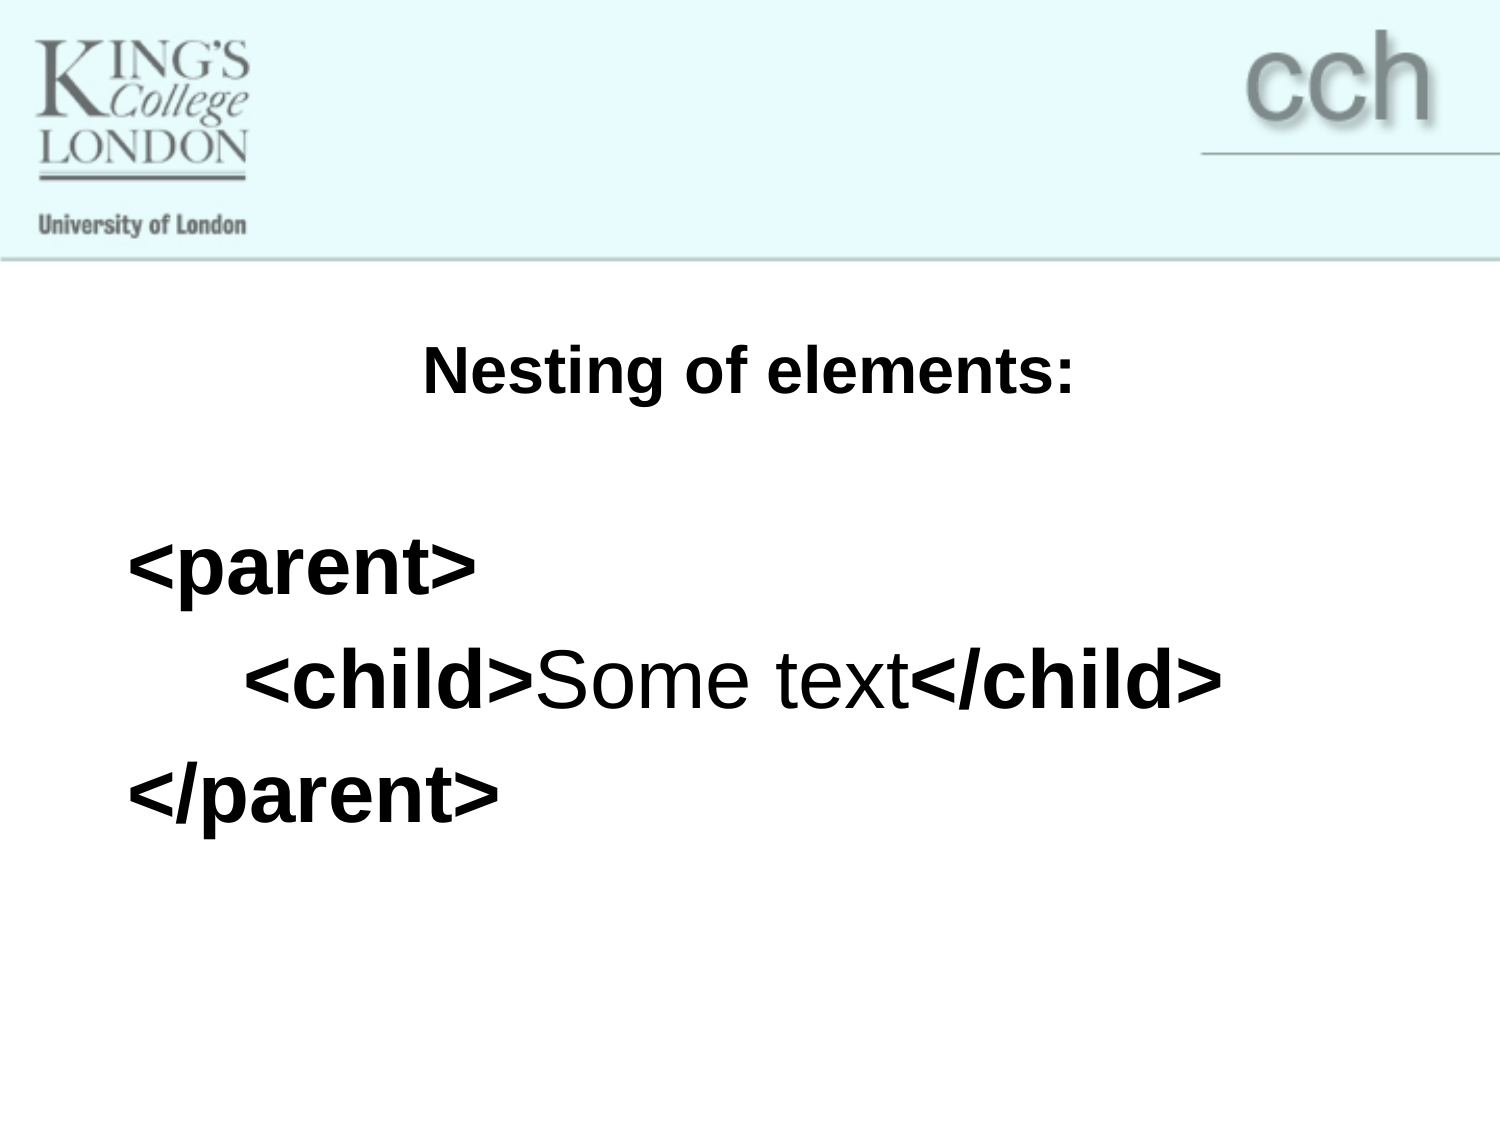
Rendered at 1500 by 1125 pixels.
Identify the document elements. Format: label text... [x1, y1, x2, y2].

picture [0, 0, 1500, 1125]
list Nesting of elements: <parent> <child>Some text</child> </parent> [112, 324, 1388, 1001]
